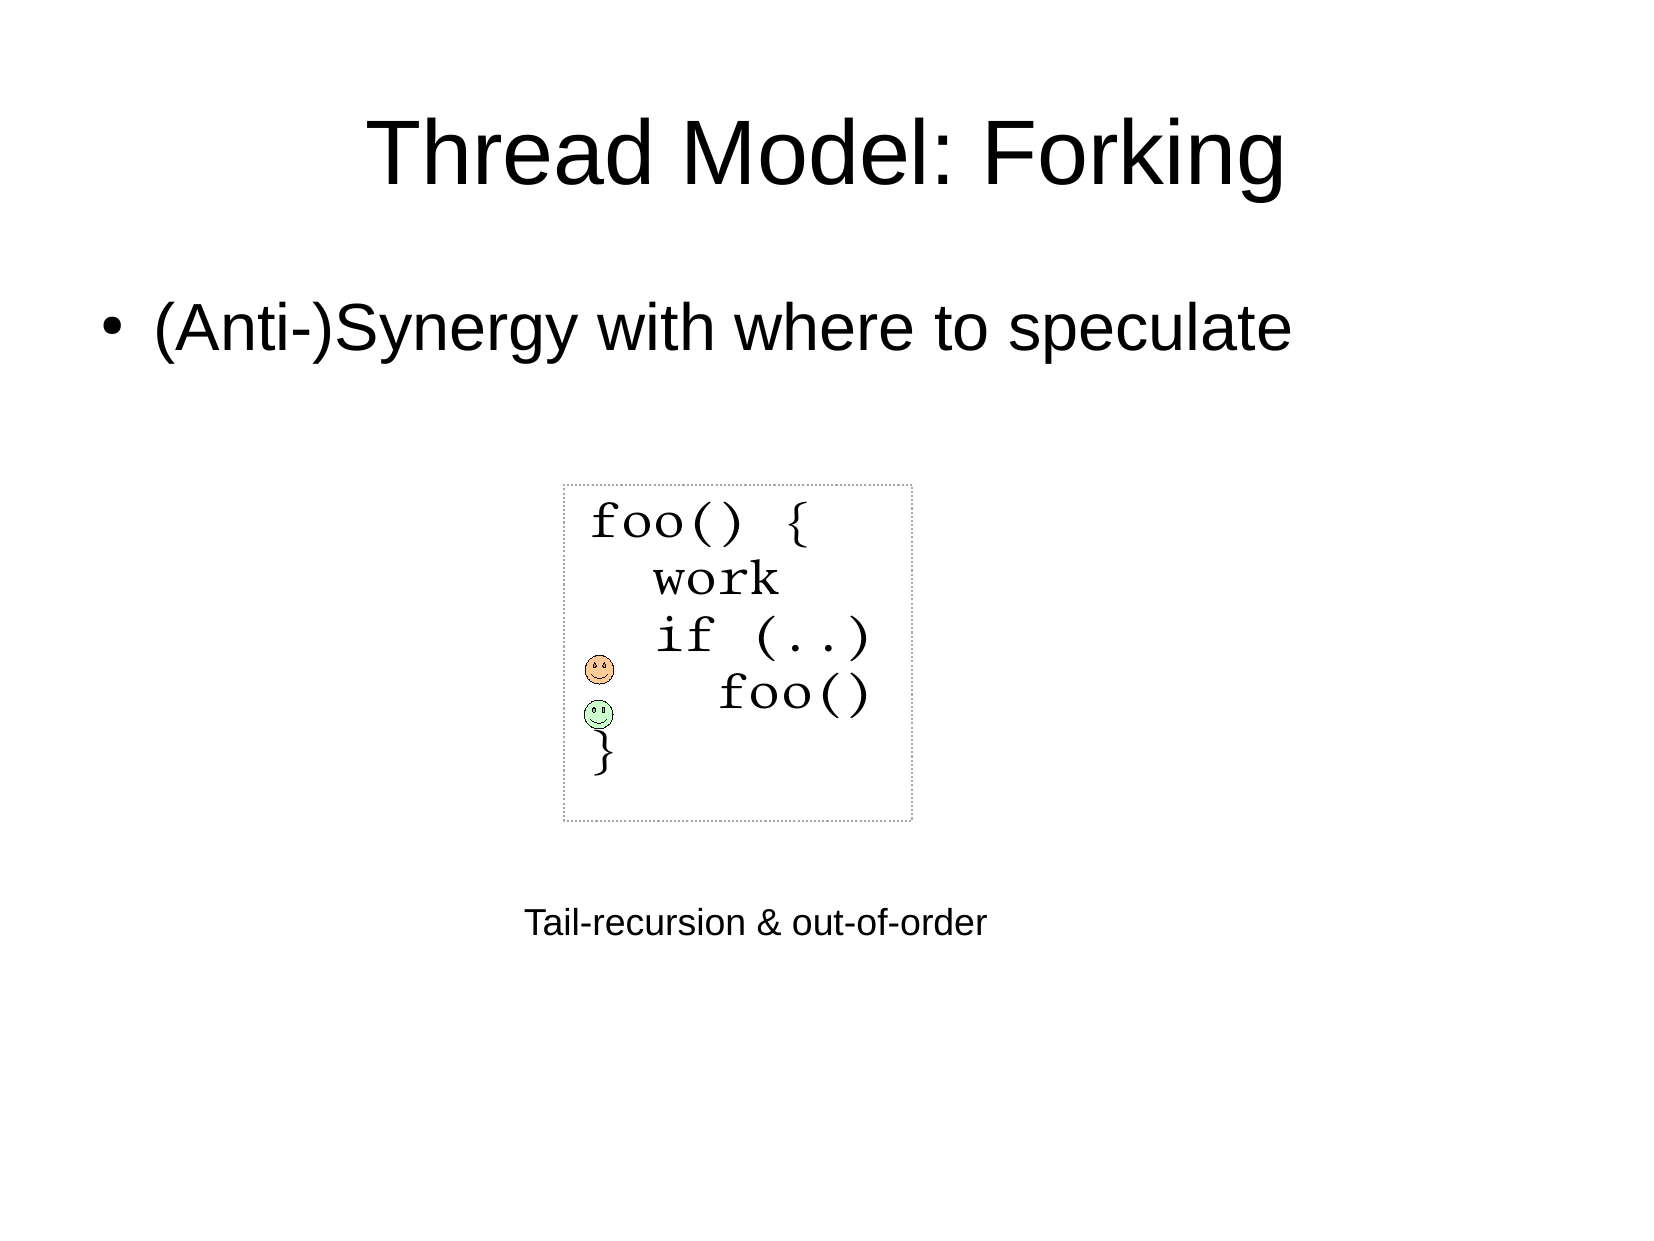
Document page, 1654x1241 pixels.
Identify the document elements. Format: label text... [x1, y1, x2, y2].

text_box foo() { work if (..) foo() } [574, 484, 1007, 834]
text_box [585, 655, 614, 685]
text_box [584, 700, 614, 729]
text_box Tail-recursion & out-of-order [438, 894, 1074, 993]
title Thread Model: Forking [82, 49, 1571, 257]
list (Anti-)Synergy with where to speculate [82, 290, 1571, 1010]
